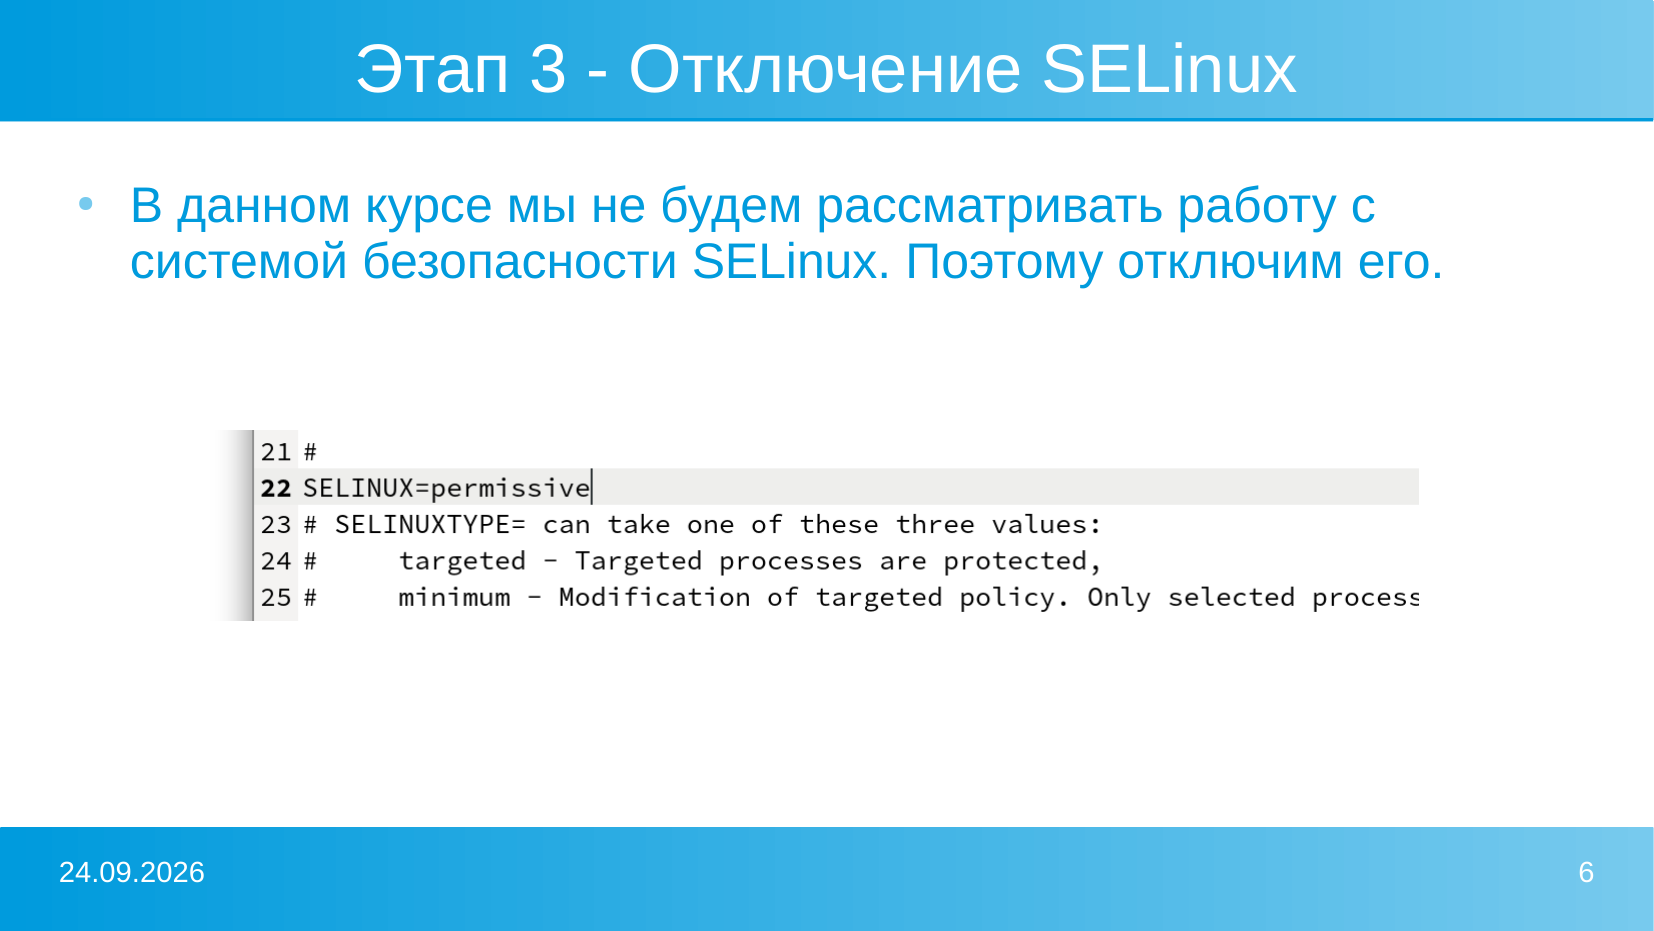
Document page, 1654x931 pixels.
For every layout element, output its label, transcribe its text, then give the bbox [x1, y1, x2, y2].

picture [206, 430, 1419, 621]
title Этап 3 - Отключение SELinux [59, 29, 1595, 108]
list В данном курсе мы не будем рассматривать работу с системой безопасности SELinux. Поэтому отключим его. [59, 177, 1595, 355]
